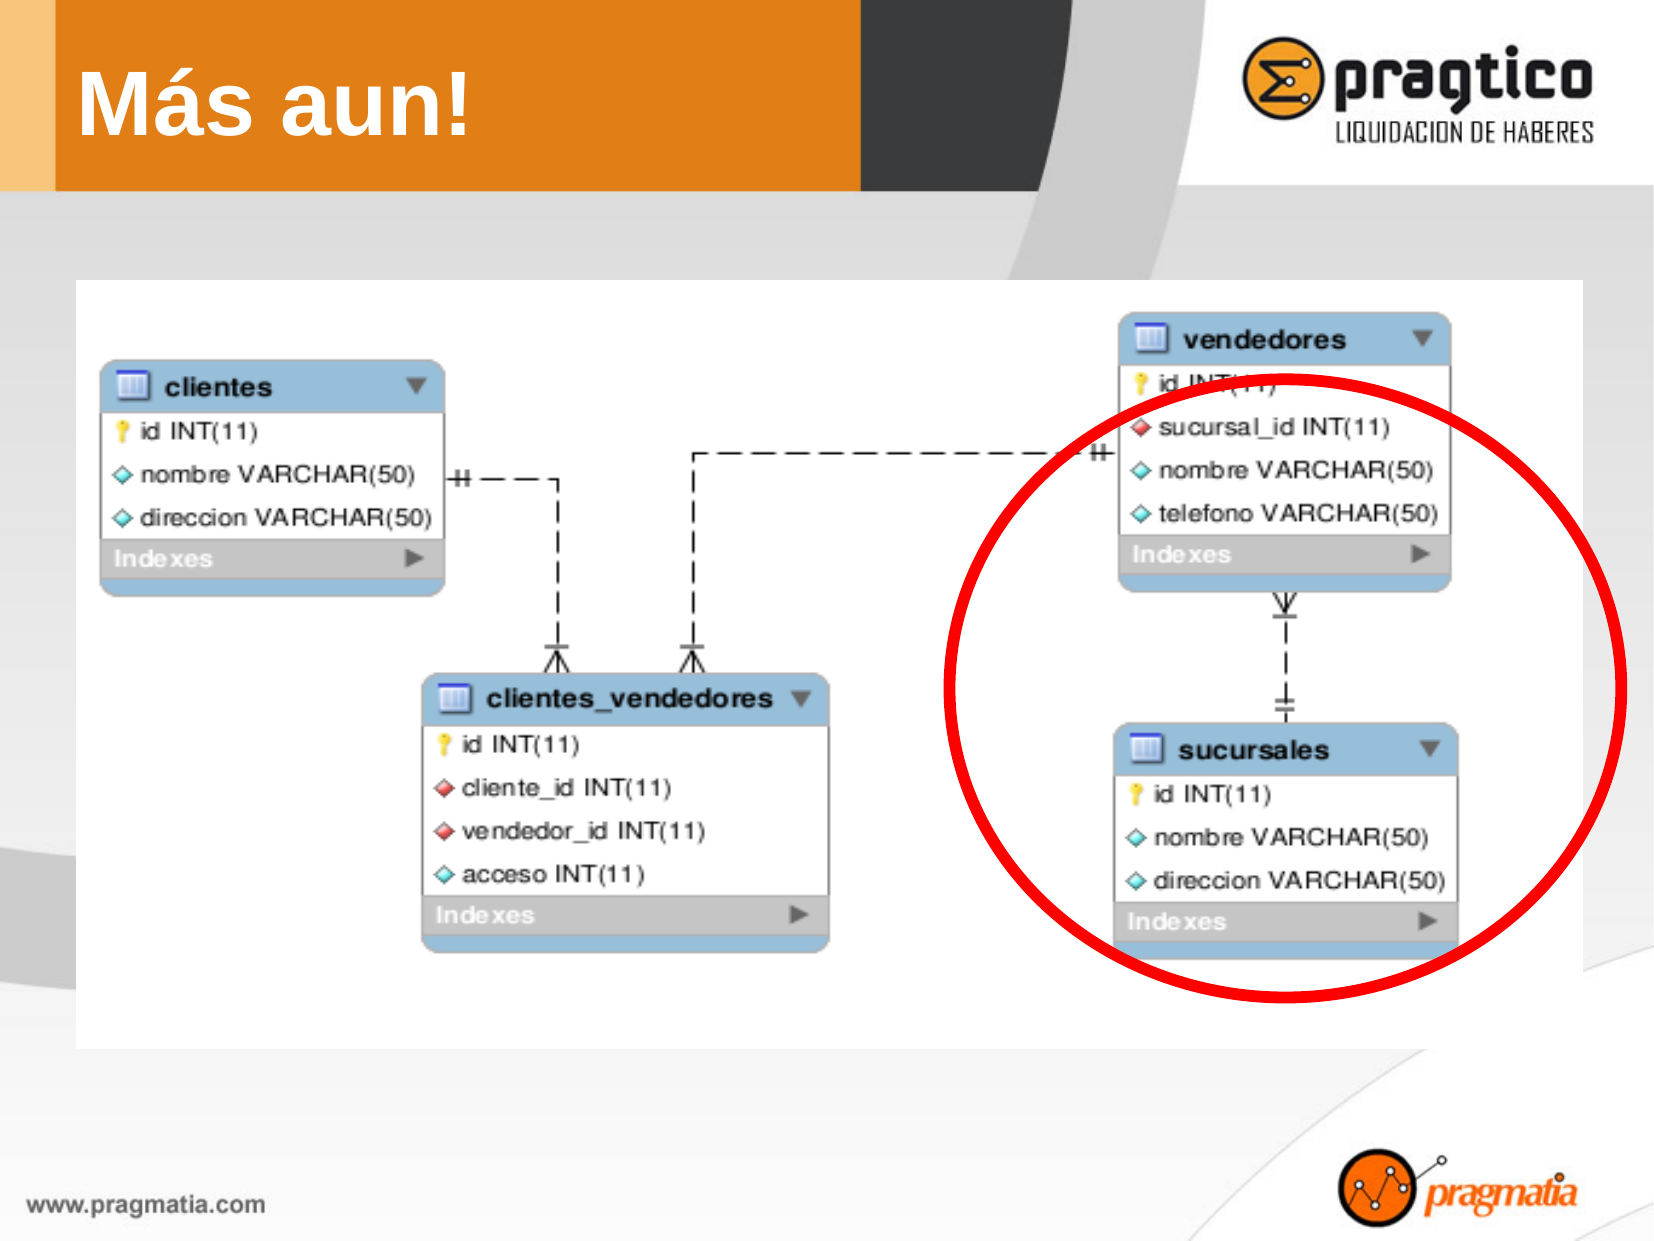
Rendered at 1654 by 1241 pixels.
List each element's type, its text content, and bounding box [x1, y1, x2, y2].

picture [0, 0, 1654, 1241]
title Más aun! [76, 7, 1565, 200]
